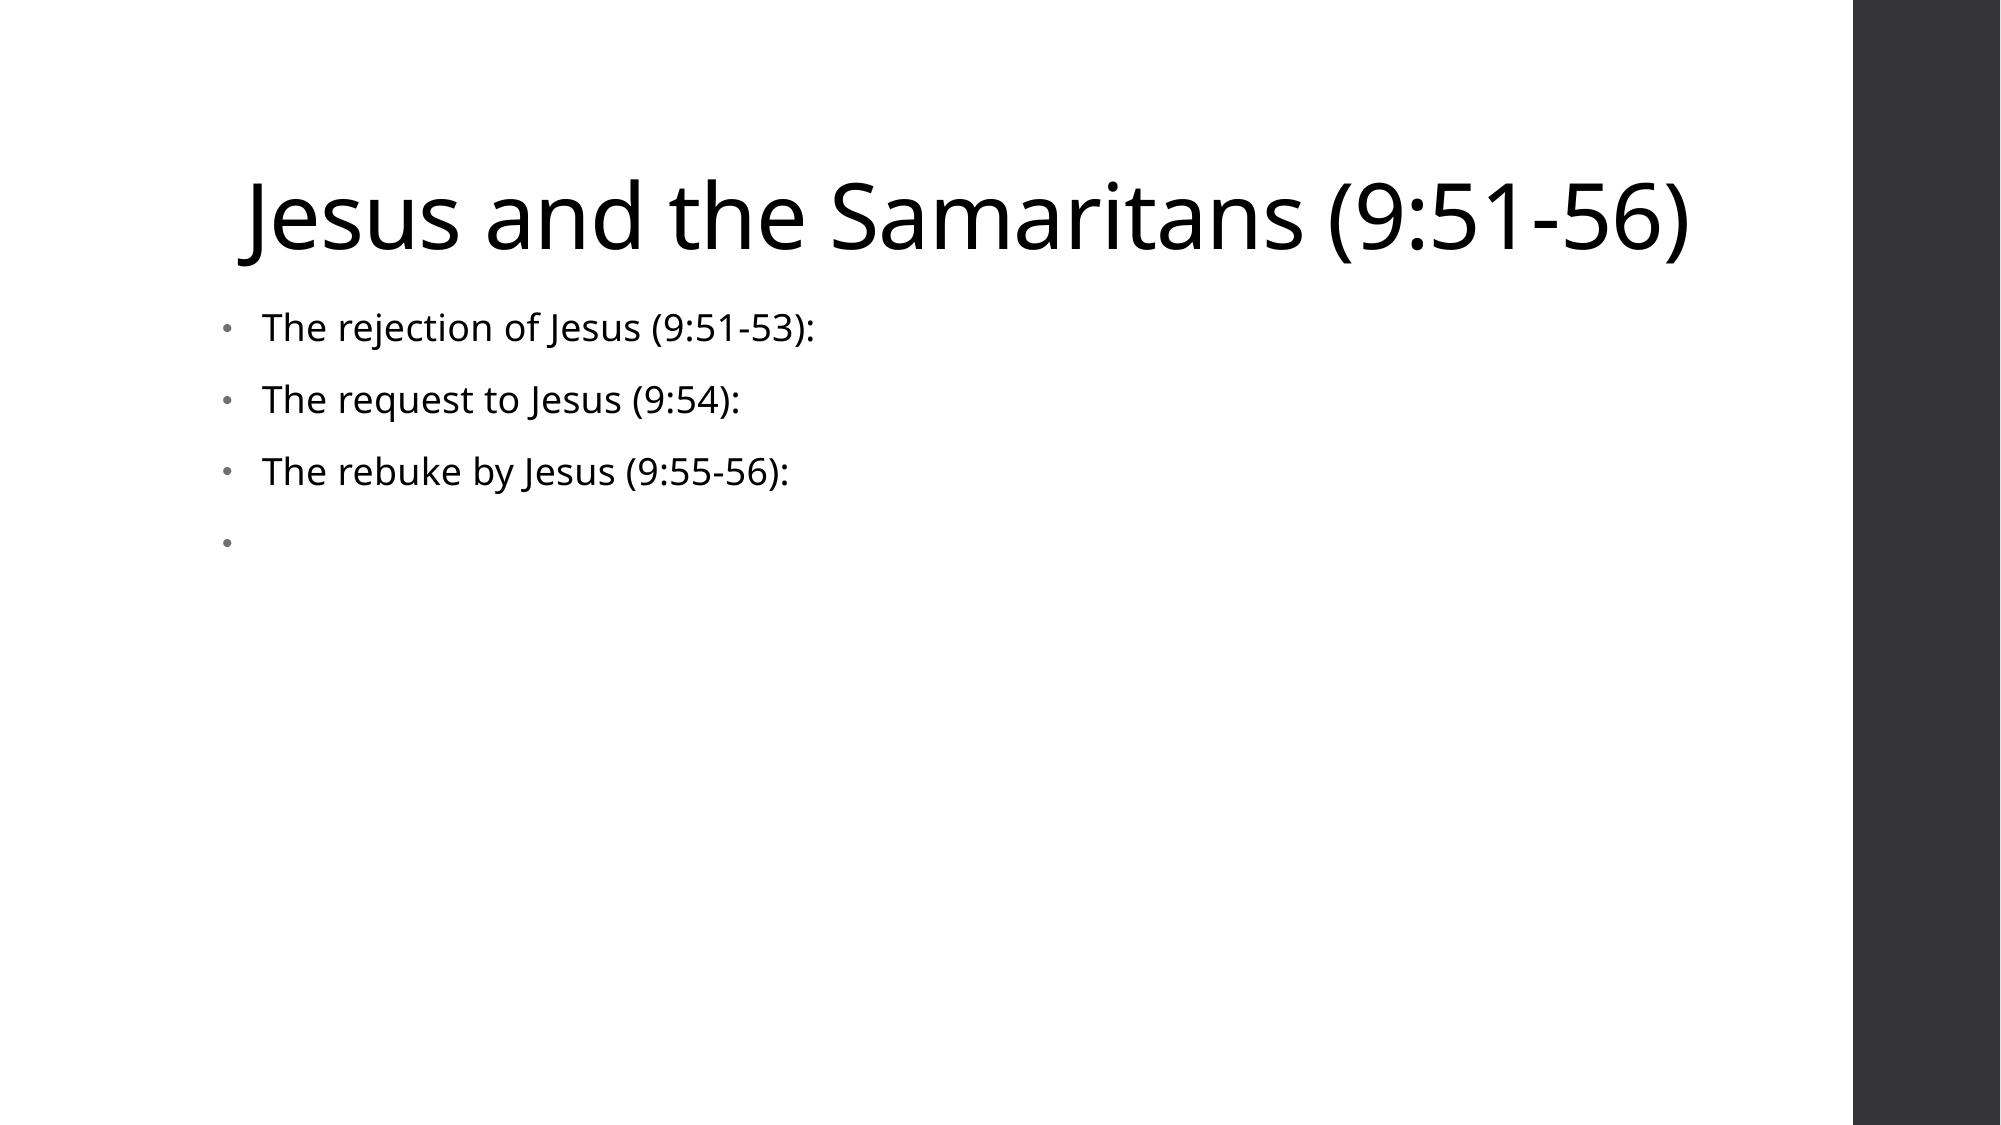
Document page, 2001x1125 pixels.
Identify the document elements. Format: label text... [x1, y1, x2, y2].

list The rejection of Jesus (9:51-53): The request to Jesus (9:54): The rebuke by Jesus (9:55-56): [206, 299, 1617, 1014]
title Jesus and the Samaritans (9:51-56) [206, 60, 1797, 278]
